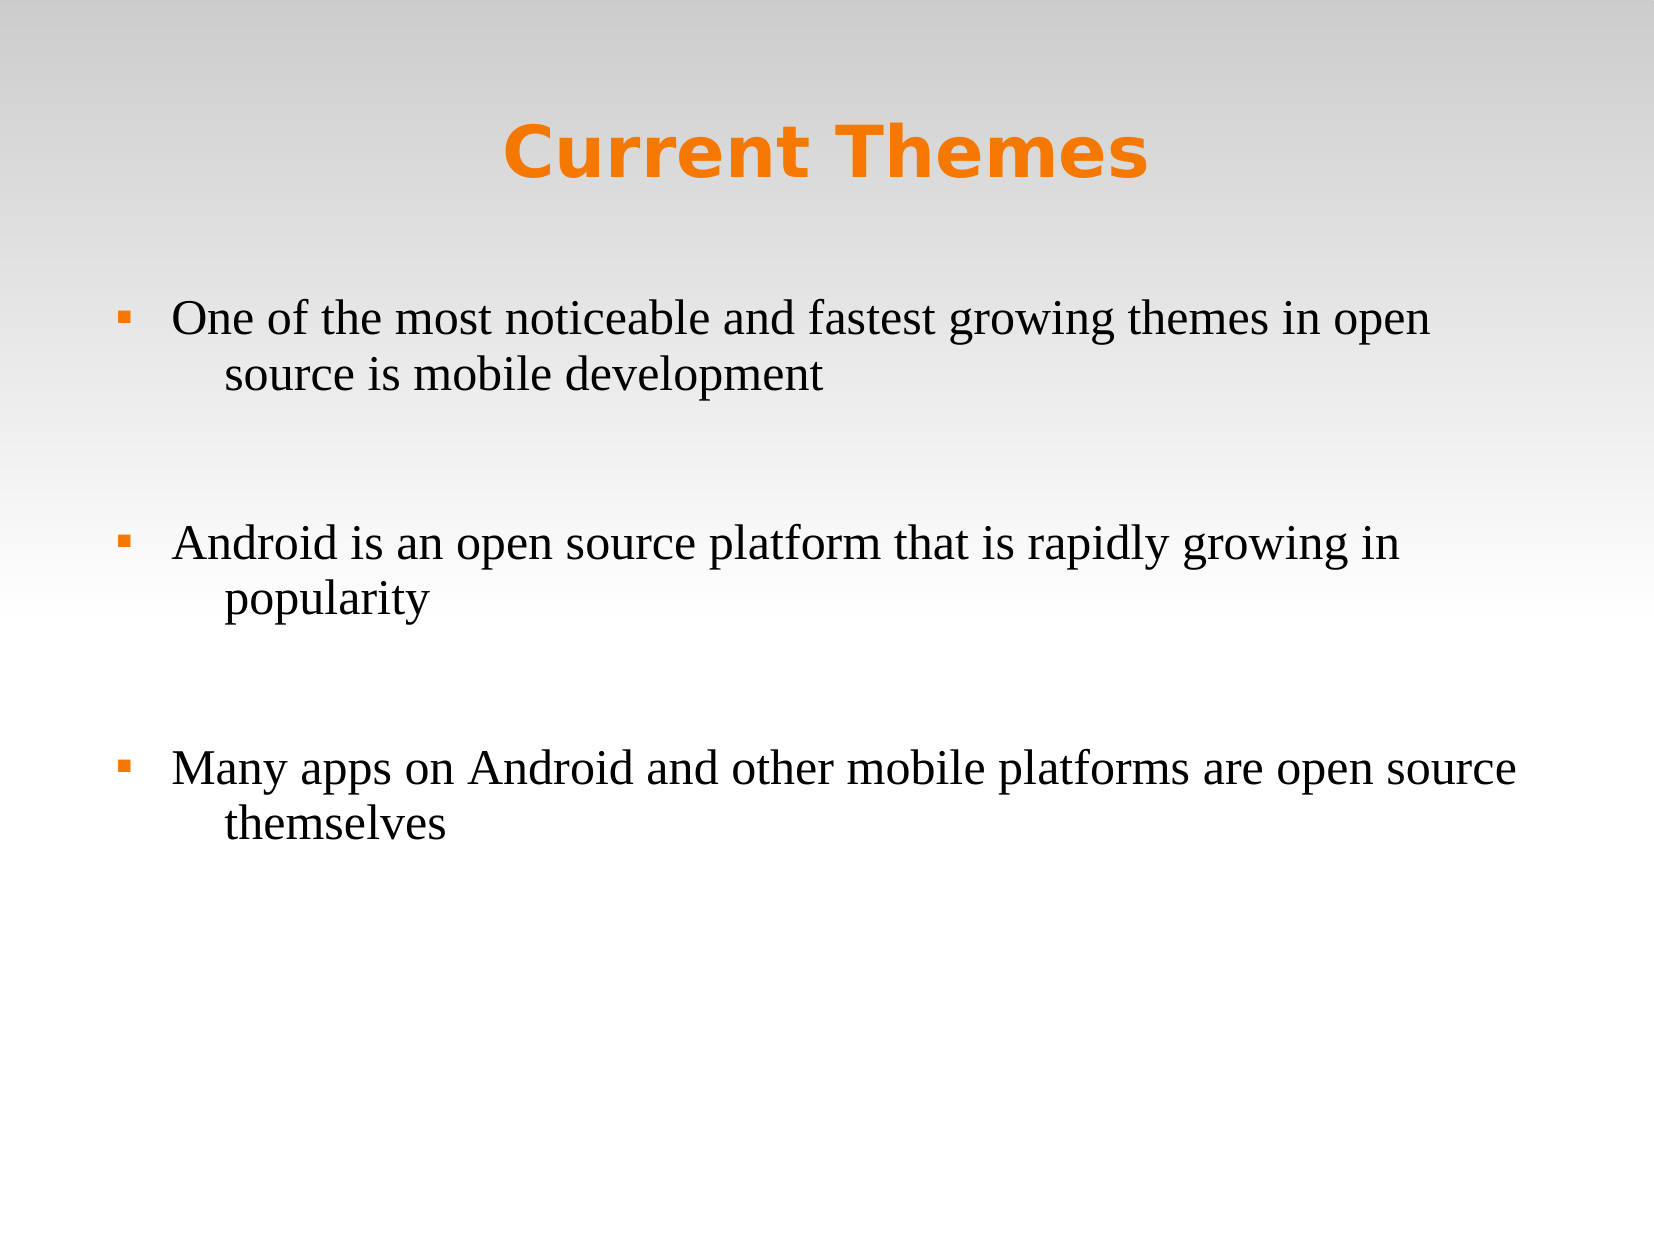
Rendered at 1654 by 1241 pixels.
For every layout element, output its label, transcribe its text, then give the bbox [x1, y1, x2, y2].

list One of the most noticeable and fastest growing themes in open source is mobile development Android is an open source platform that is rapidly growing in popularity Many apps on Android and other mobile platforms are open source themselves [82, 290, 1571, 1109]
title Current Themes [82, 49, 1571, 257]
